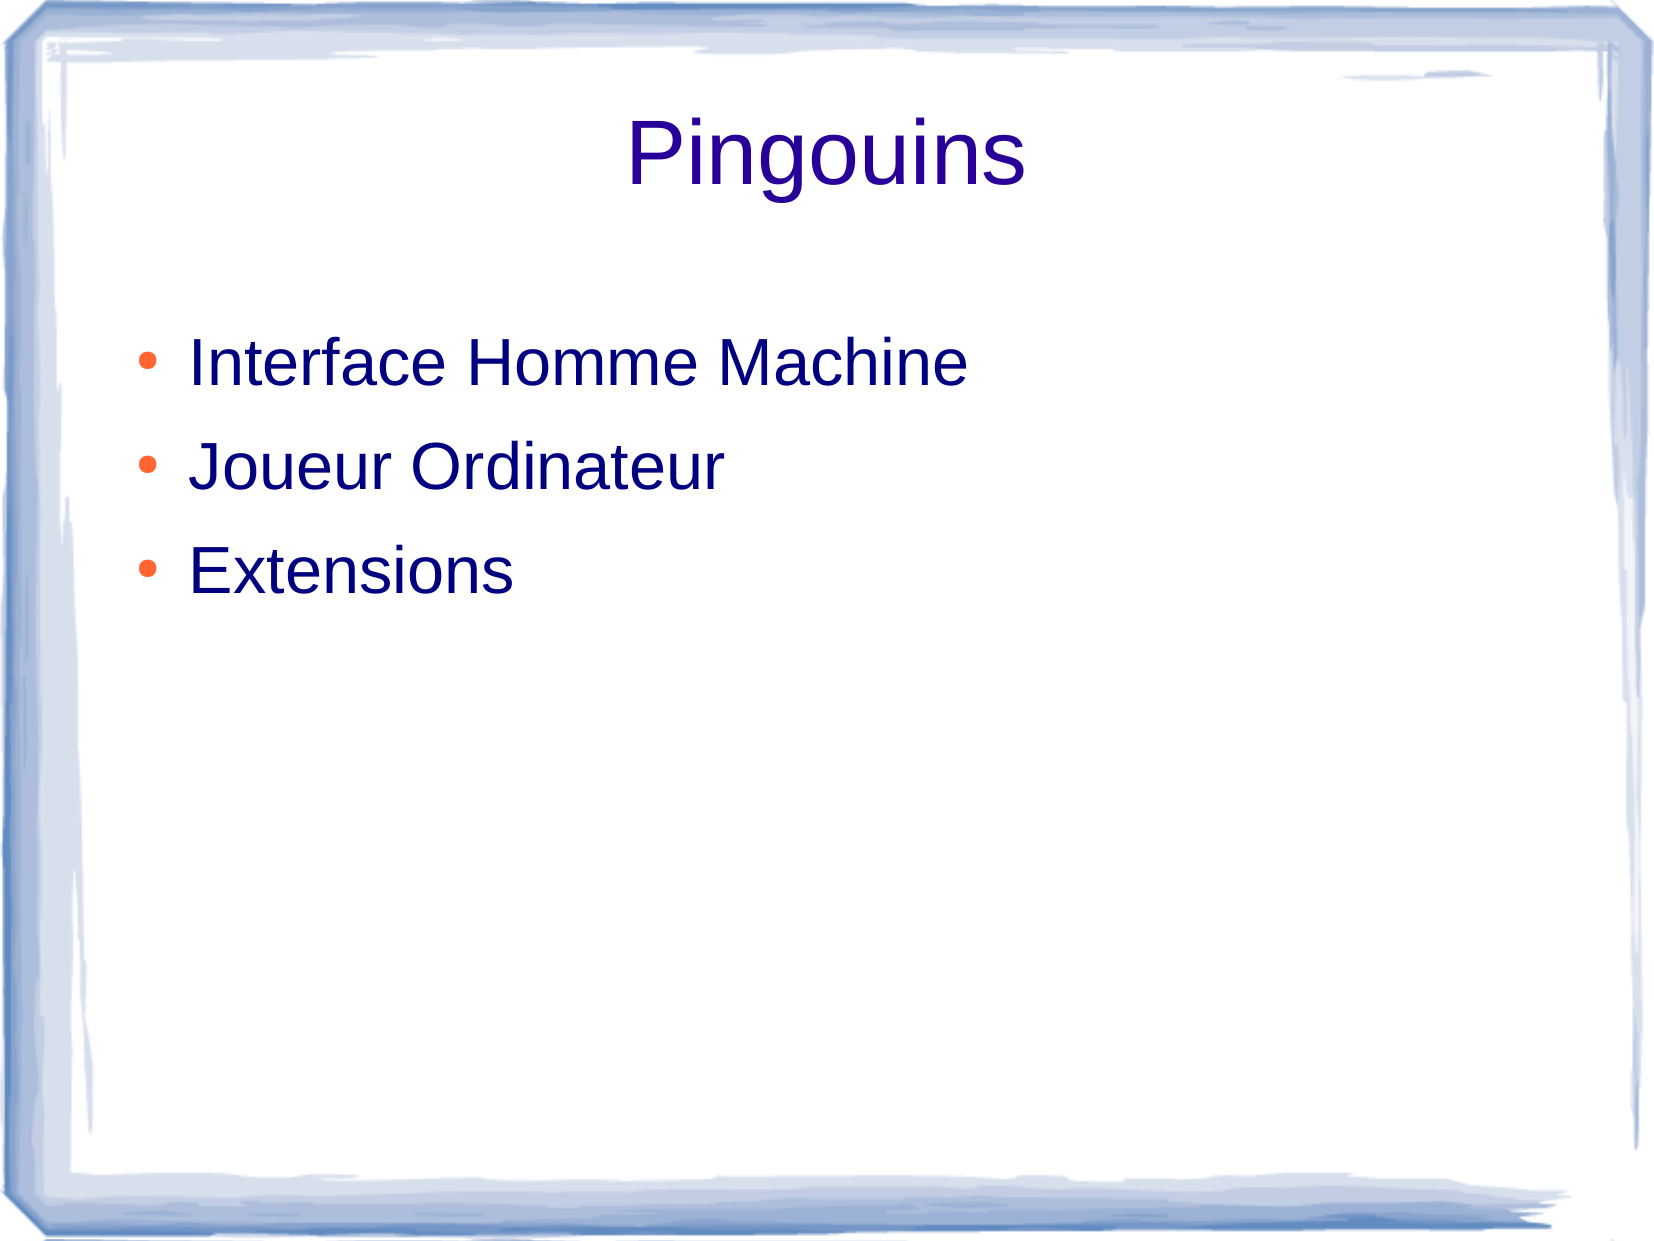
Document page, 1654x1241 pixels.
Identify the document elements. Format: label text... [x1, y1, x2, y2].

title Pingouins [82, 49, 1571, 257]
list Interface Homme Machine Joueur Ordinateur Extensions [118, 324, 1571, 1030]
picture [0, 0, 1654, 1241]
